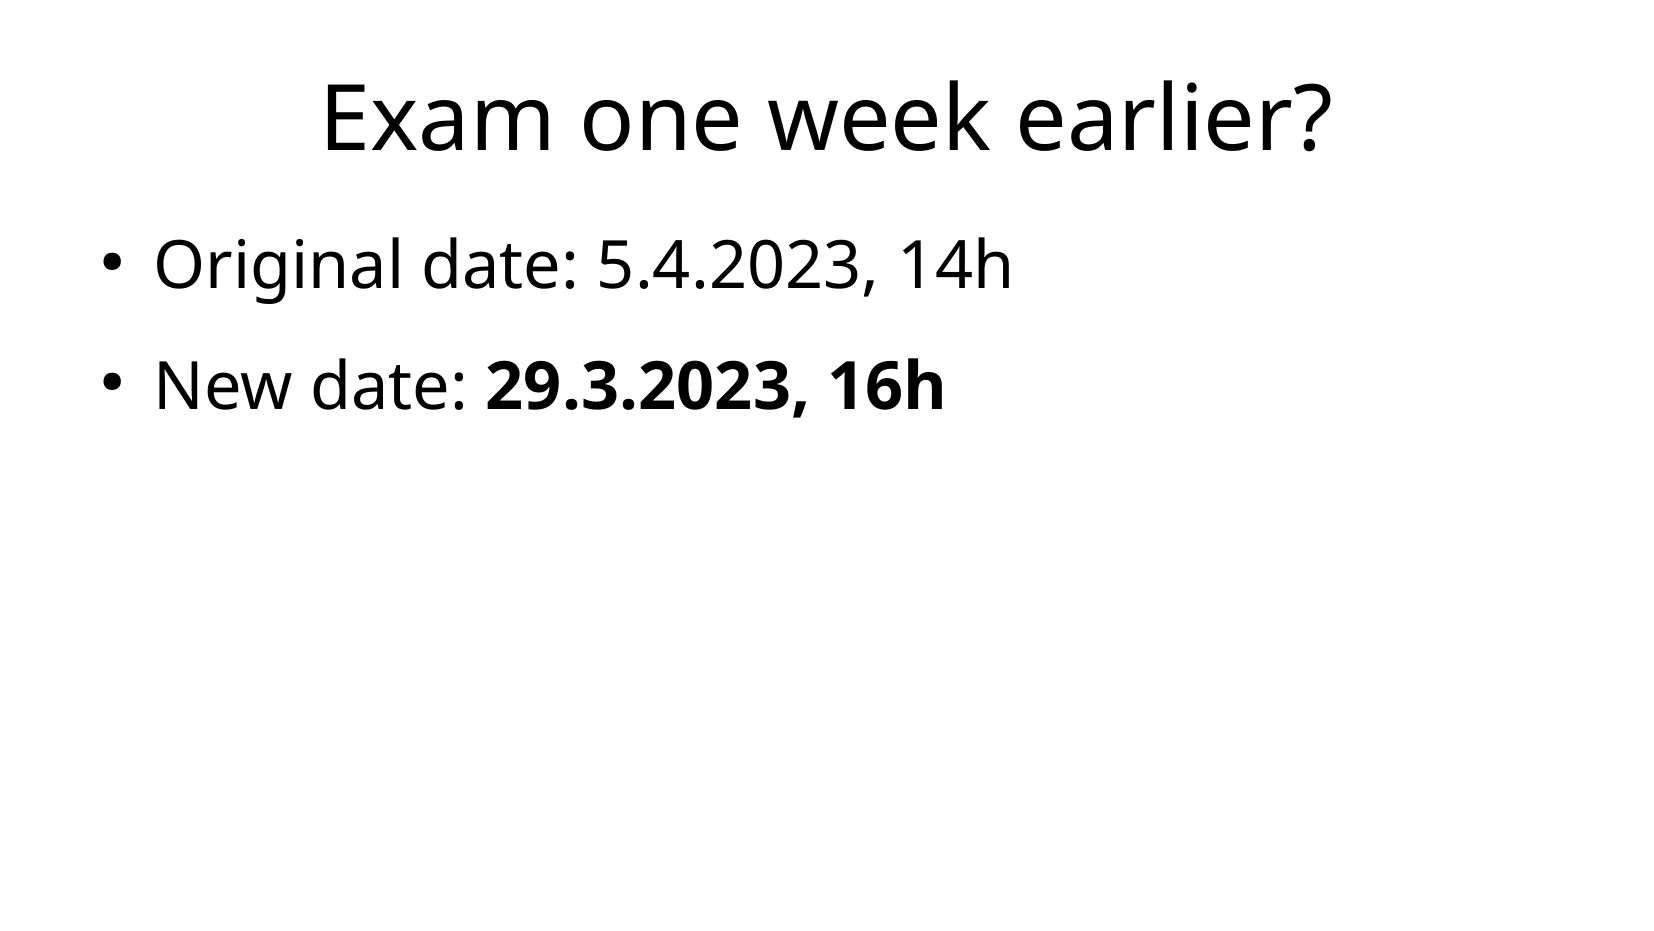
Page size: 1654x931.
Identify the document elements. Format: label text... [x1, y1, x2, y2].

title Exam one week earlier? [82, 37, 1571, 193]
list Original date: 5.4.2023, 14h New date: 29.3.2023, 16h [82, 217, 1571, 758]
